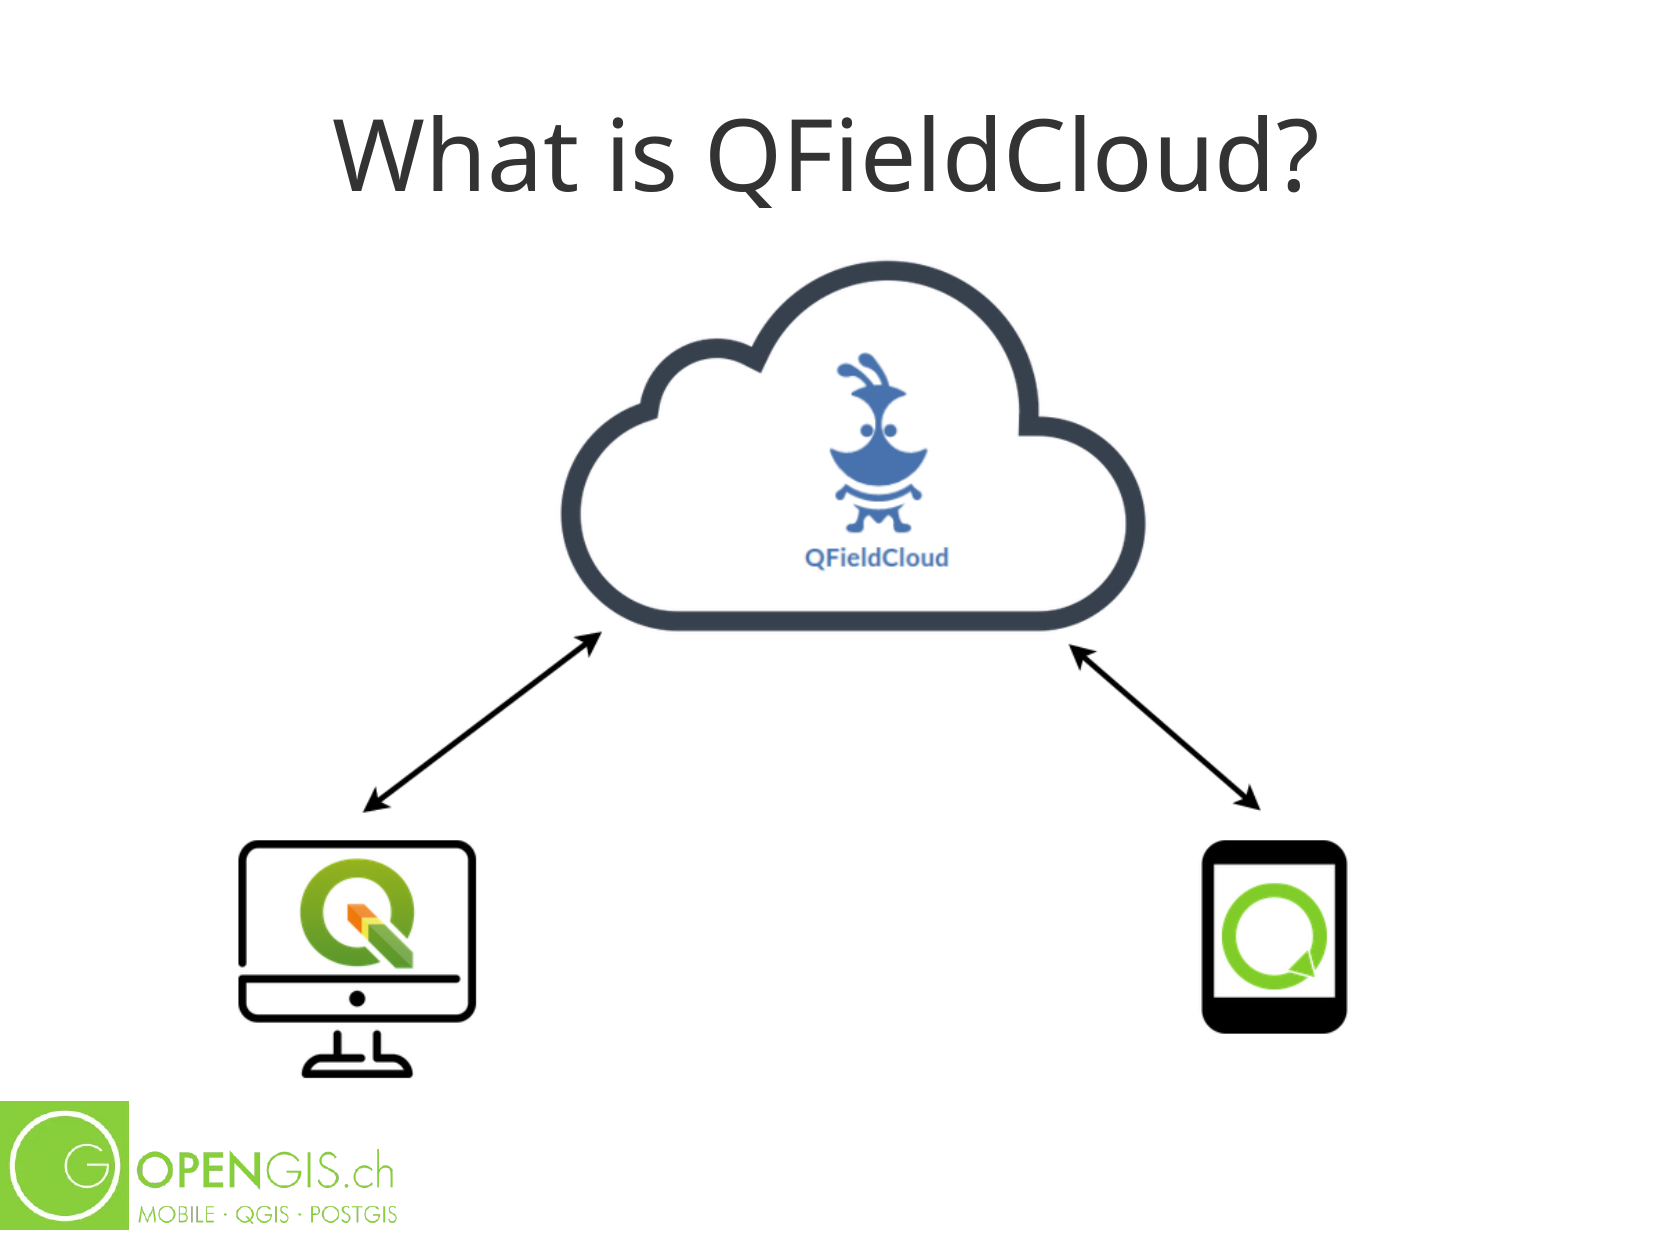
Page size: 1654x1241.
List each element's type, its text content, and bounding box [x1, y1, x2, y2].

picture [0, 224, 1381, 1230]
title What is QFieldCloud? [82, 49, 1571, 257]
